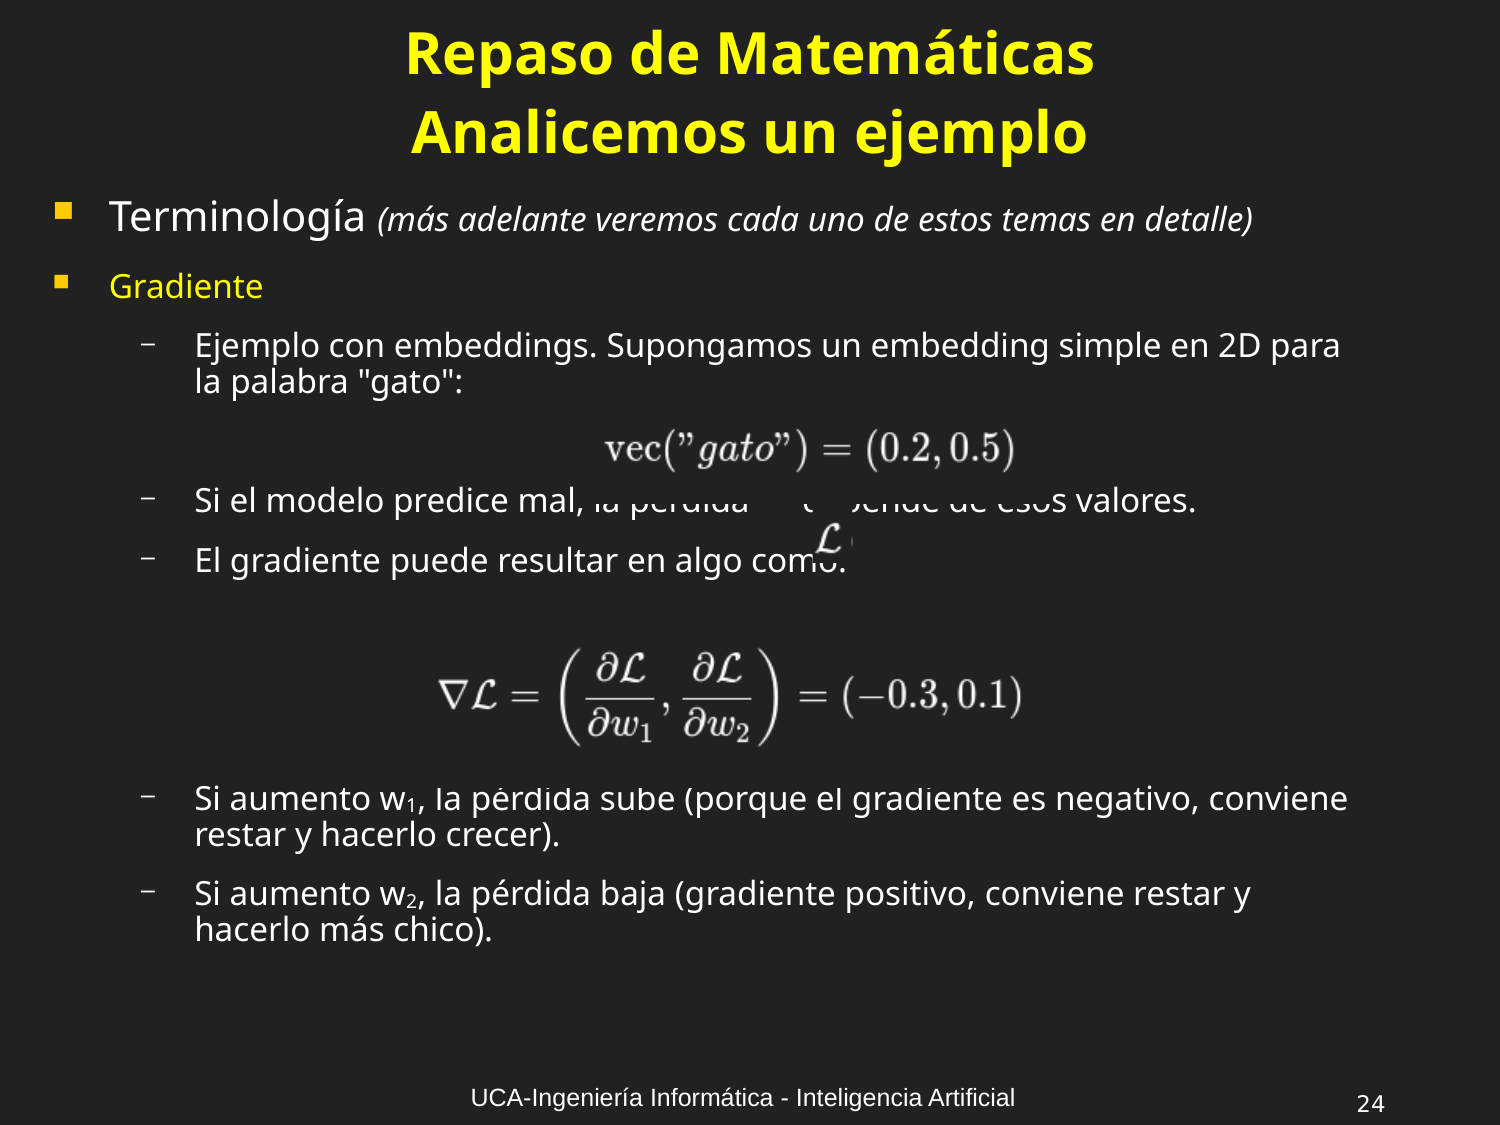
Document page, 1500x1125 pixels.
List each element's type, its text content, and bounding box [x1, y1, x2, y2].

picture [592, 412, 1051, 563]
title Repaso de Matemáticas Analicemos un ejemplo [75, 33, 1426, 150]
list Terminología (más adelante veremos cada uno de estos temas en detalle) Gradiente Ejemplo con embeddings. Supongamos un embedding simple en 2D para la palabra "gato": Si el modelo predice mal, la pérdida depende de esos valores. El gradiente puede resultar en algo como: Si aumento w1, la pérdida sube (porque el gradiente es negativo, conviene restar y hacerlo crecer). Si aumento w2, la pérdida baja (gradiente positivo, conviene restar y hacerlo más chico). [37, 187, 1388, 1013]
picture [406, 637, 1094, 788]
